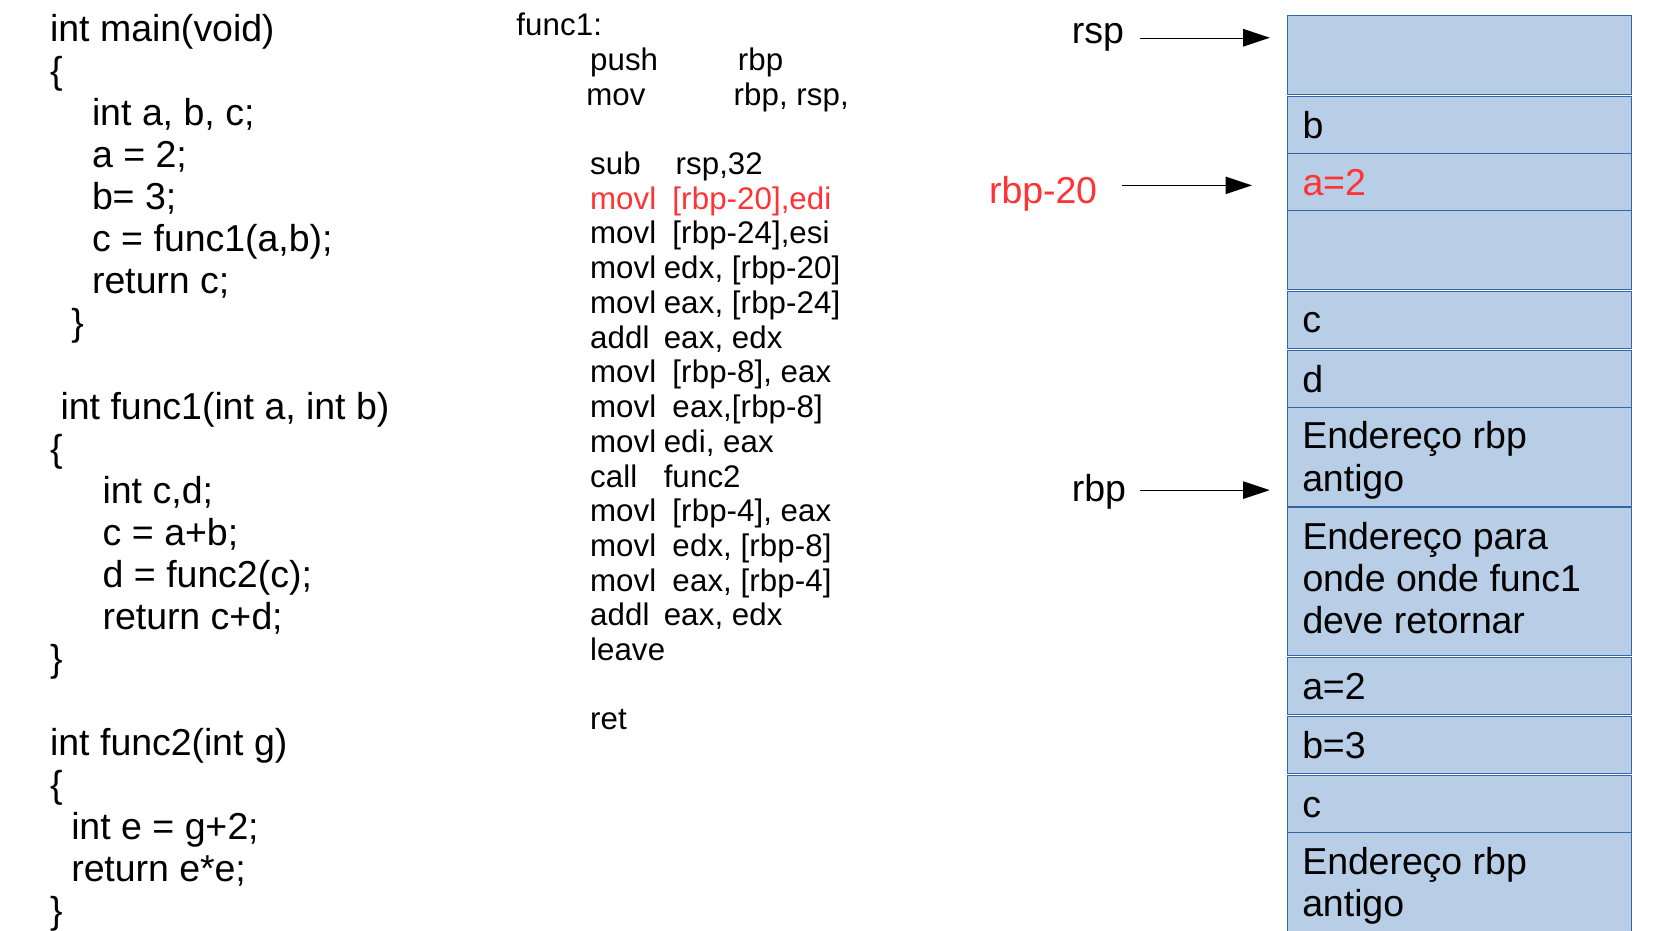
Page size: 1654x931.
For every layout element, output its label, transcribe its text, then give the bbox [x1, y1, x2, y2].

text_box rbp-20 [974, 161, 1113, 219]
text_box Endereço rbp antigo [1287, 408, 1632, 507]
text_box d [1287, 350, 1632, 408]
text_box int main(void) { int a, b, c; a = 2; b= 3; c = func1(a,b); return c; } int func1(int a, int b) { int c,d; c = a+b; d = func2(c); return c+d; } int func2(int g) { int e = g+2; return e*e; } [35, 0, 449, 931]
text_box [1287, 211, 1632, 290]
text_box b [1287, 96, 1632, 154]
text_box Endereço para onde onde func1 deve retornar [1287, 507, 1632, 656]
text_box c [1287, 291, 1632, 349]
text_box [1287, 15, 1632, 95]
text_box c [1287, 775, 1632, 833]
text_box a=2 [1287, 154, 1632, 211]
text_box func1: push rbp mov rbp, rsp, sub rsp,32 movl [rbp-20],edi movl [rbp-24],esi movl edx, [rbp-20] movl eax, [rbp-24] addl eax, edx movl [rbp-8], eax movl eax,[rbp-8] movl edi, eax call func2 movl [rbp-4], eax movl edx, [rbp-8] movl eax, [rbp-4] addl eax, edx leave ret [501, 0, 1010, 925]
text_box rsp [1057, 2, 1139, 60]
text_box b=3 [1287, 716, 1632, 774]
text_box Endereço rbp antigo [1287, 833, 1632, 931]
text_box a=2 [1287, 657, 1632, 715]
text_box rbp [1057, 459, 1141, 517]
